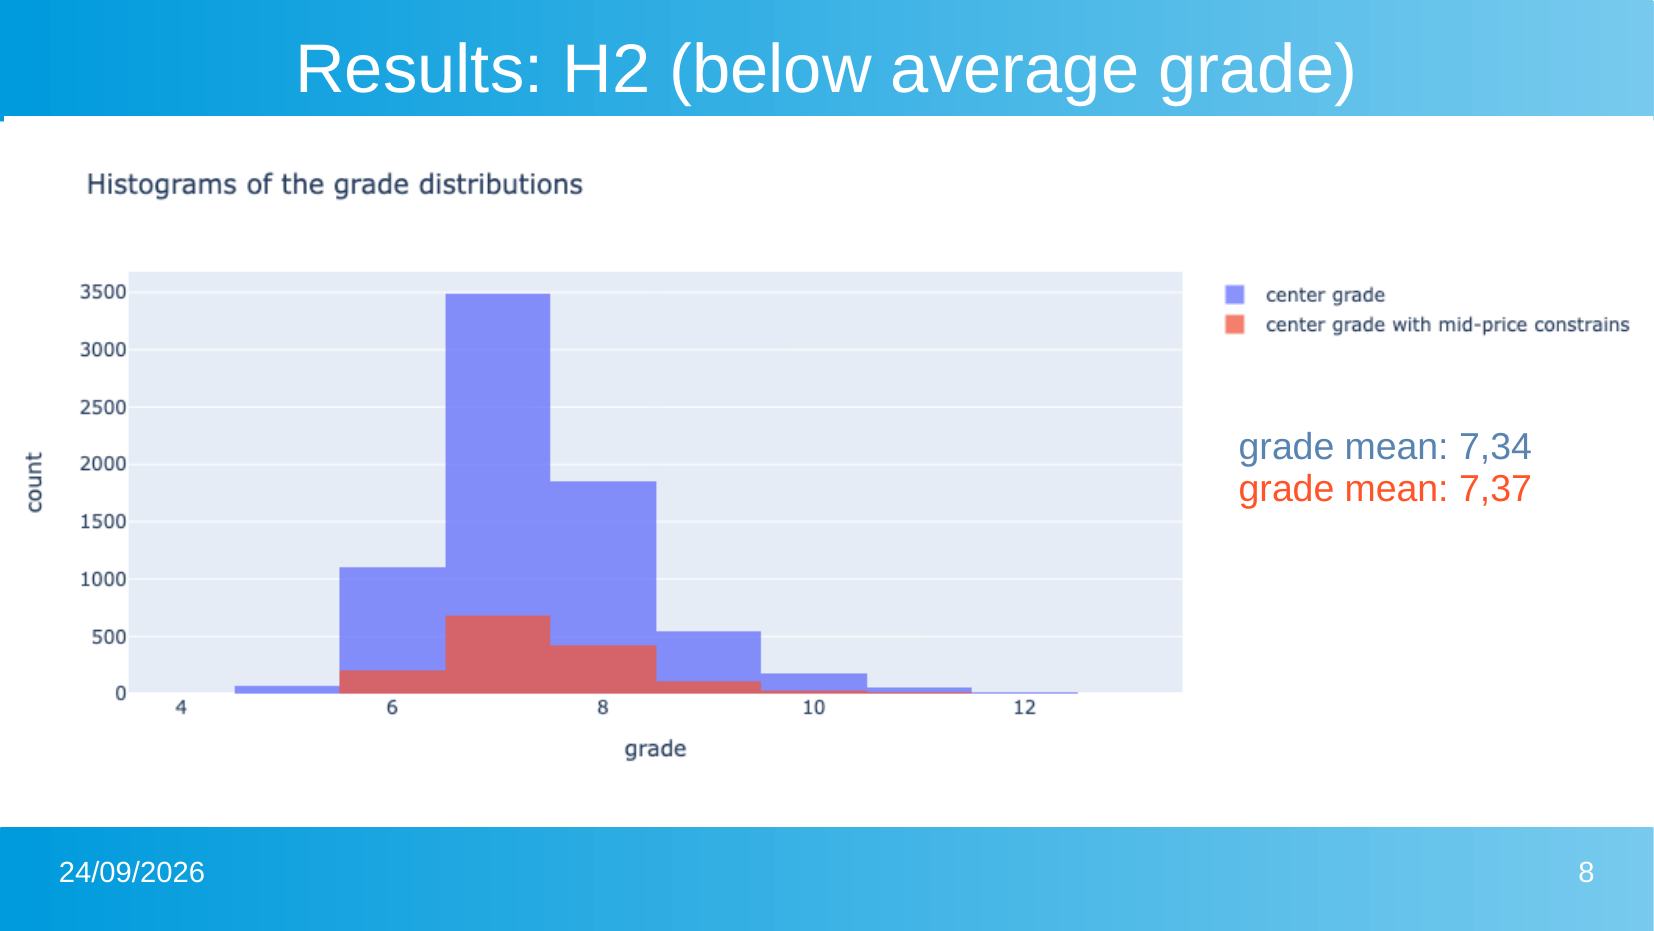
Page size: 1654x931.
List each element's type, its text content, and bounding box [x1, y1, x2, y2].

title Results: H2 (below average grade) [59, 29, 1595, 108]
picture [4, 1, 1654, 819]
